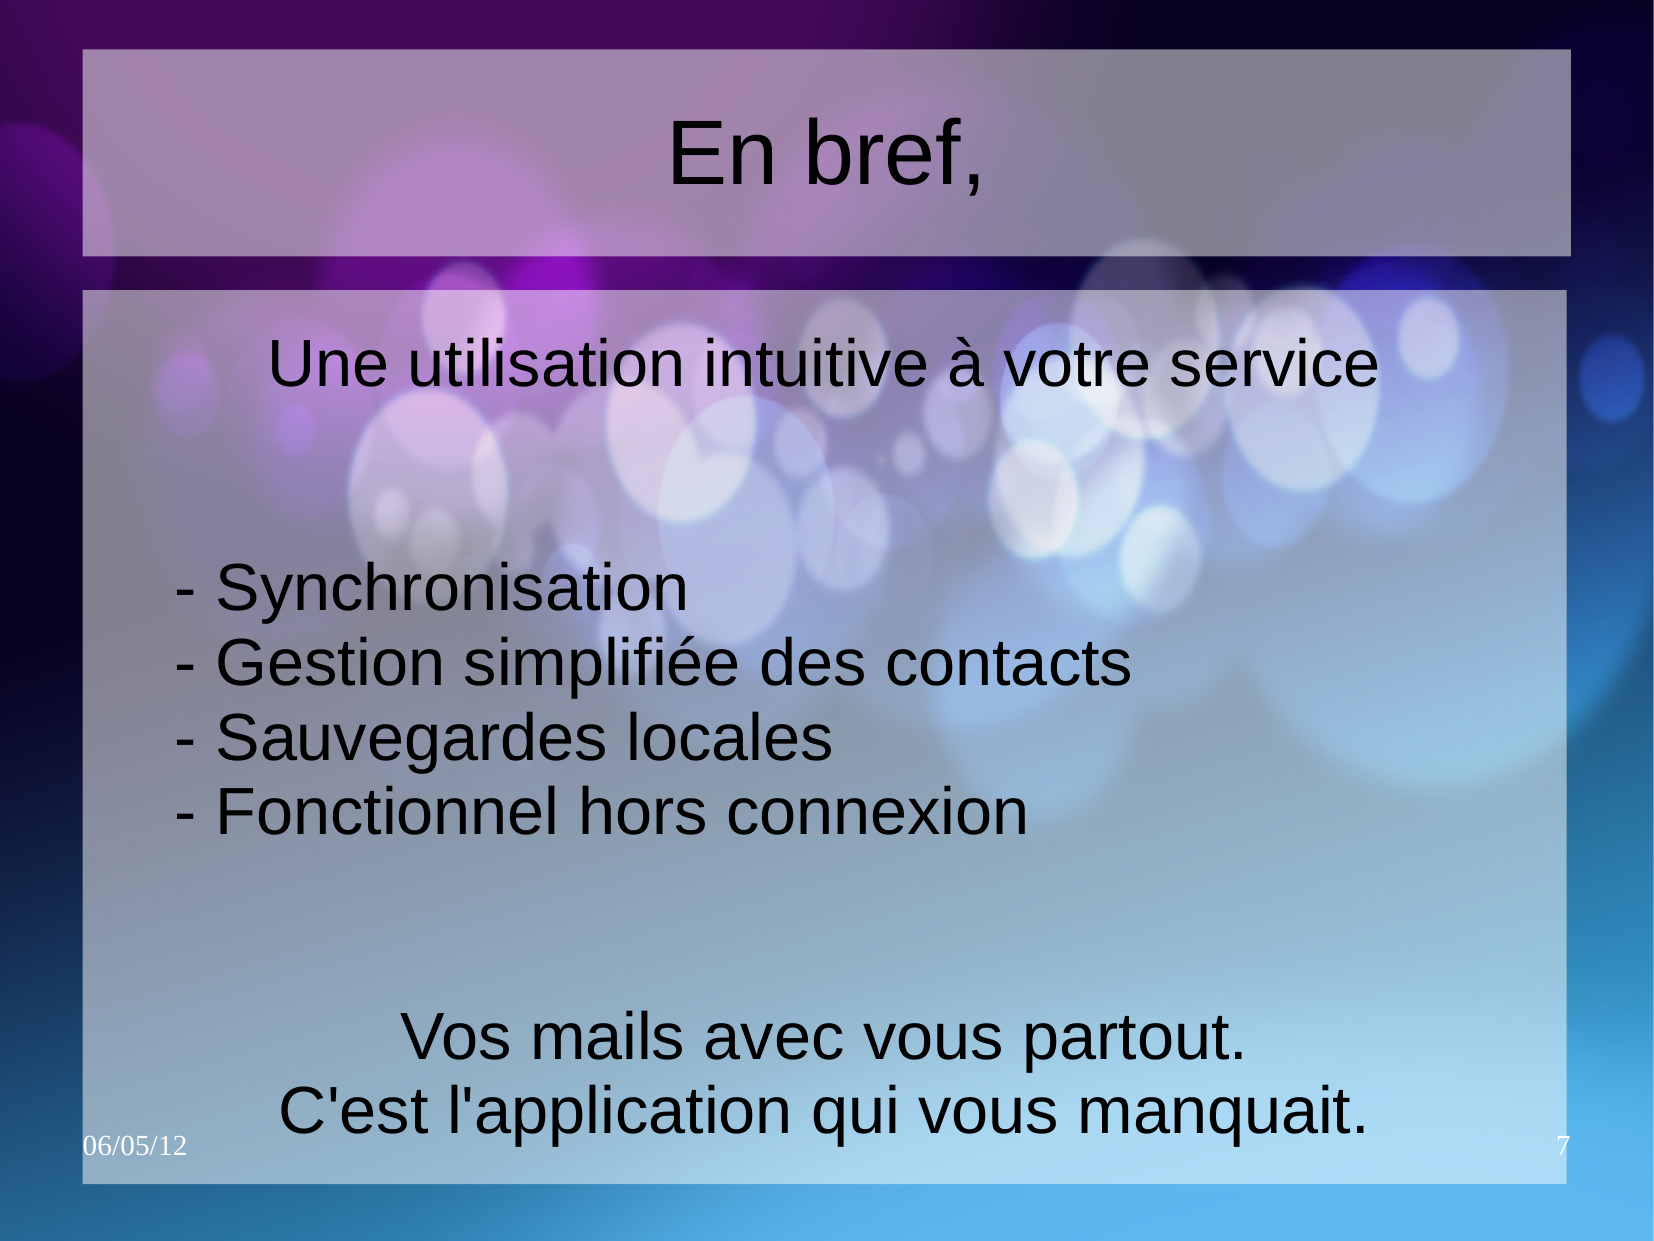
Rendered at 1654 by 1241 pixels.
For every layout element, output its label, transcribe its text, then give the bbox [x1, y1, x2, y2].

picture [0, 0, 1654, 1241]
subtitle Une utilisation intuitive à votre service - Synchronisation - Gestion simplifiée des contacts - Sauvegardes locales - Fonctionnel hors connexion Vos mails avec vous partout. C'est l'application qui vous manquait. [82, 290, 1567, 1185]
title En bref, [82, 49, 1571, 257]
